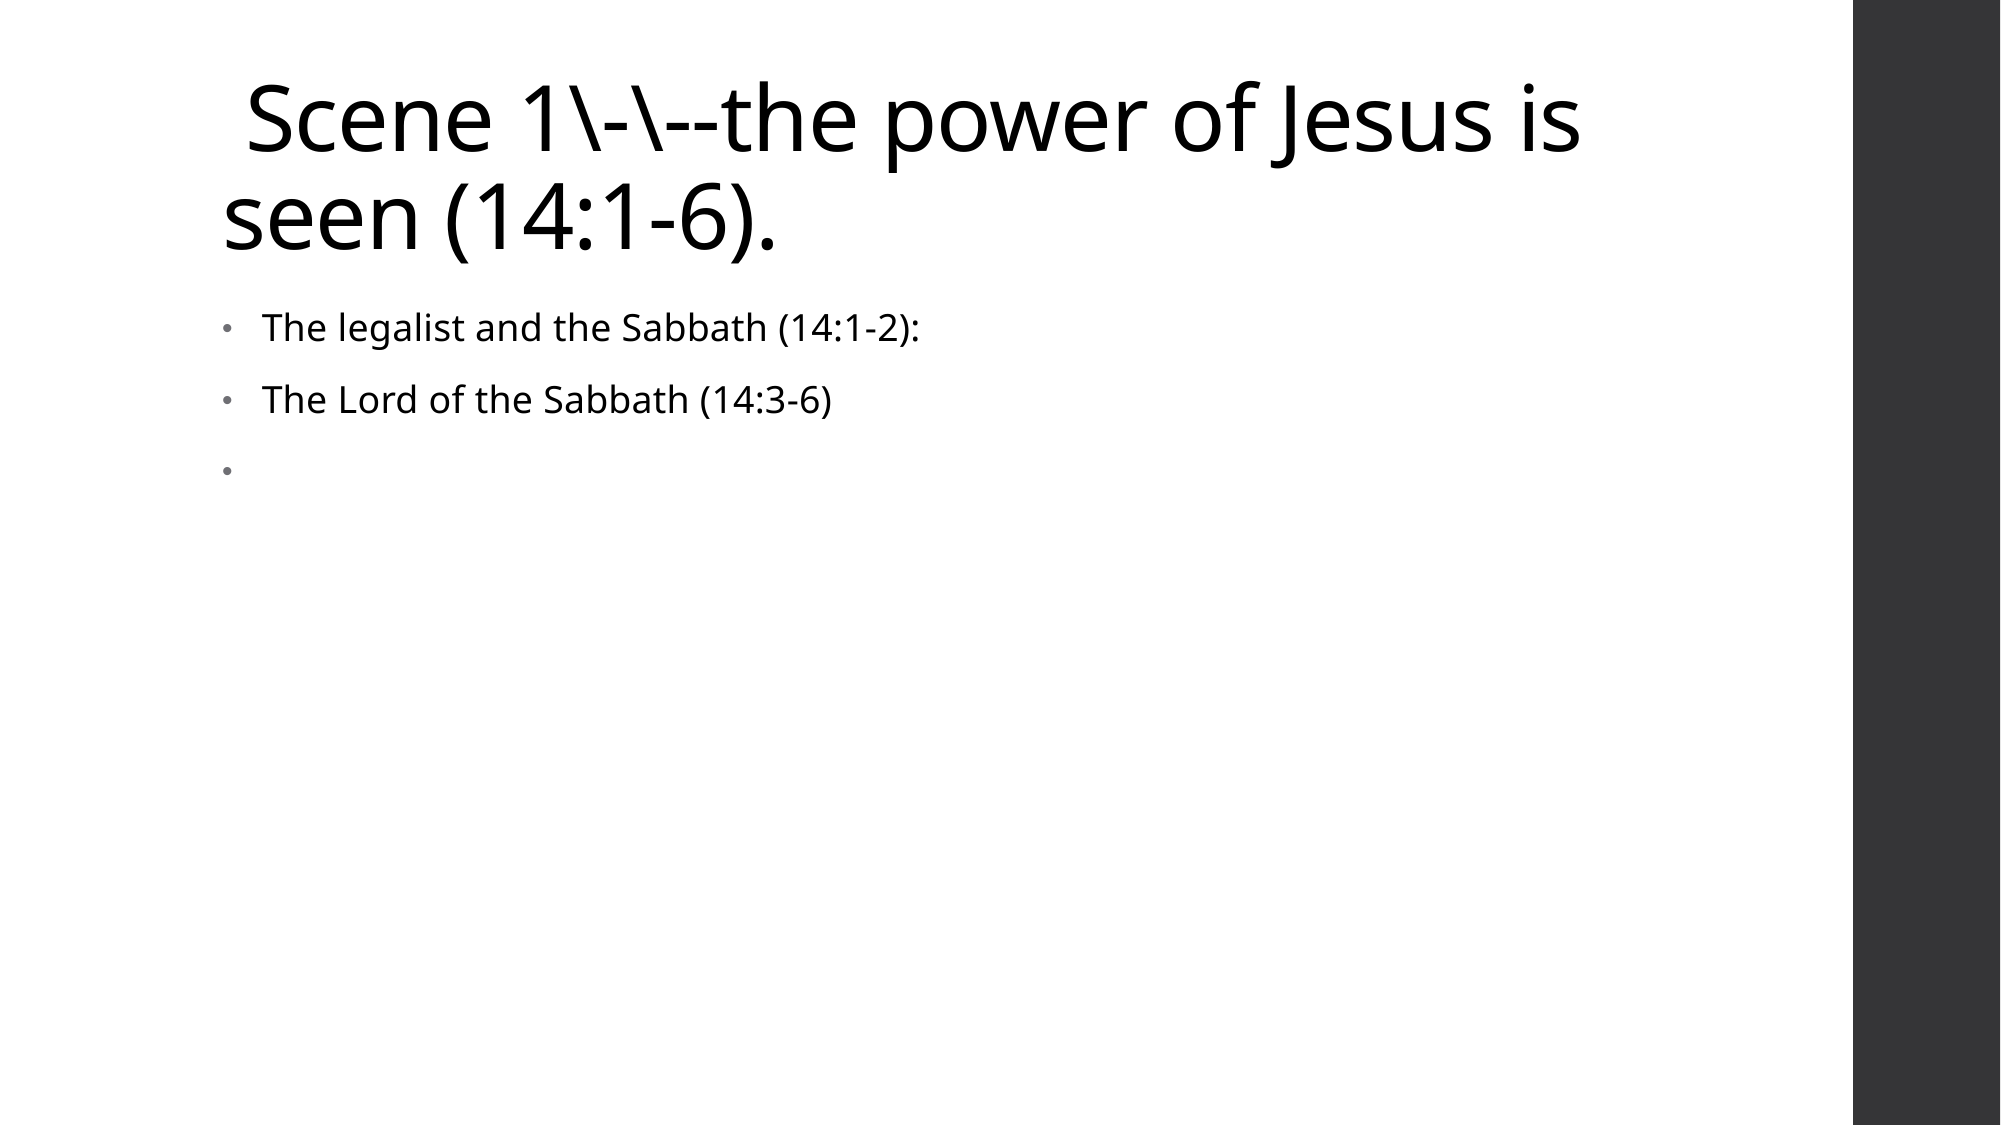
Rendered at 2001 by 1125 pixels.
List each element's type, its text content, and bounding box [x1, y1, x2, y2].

title Scene 1\-\--the power of Jesus is seen (14:1-6). [206, 60, 1797, 278]
list The legalist and the Sabbath (14:1-2): The Lord of the Sabbath (14:3-6) [206, 299, 1617, 1014]
